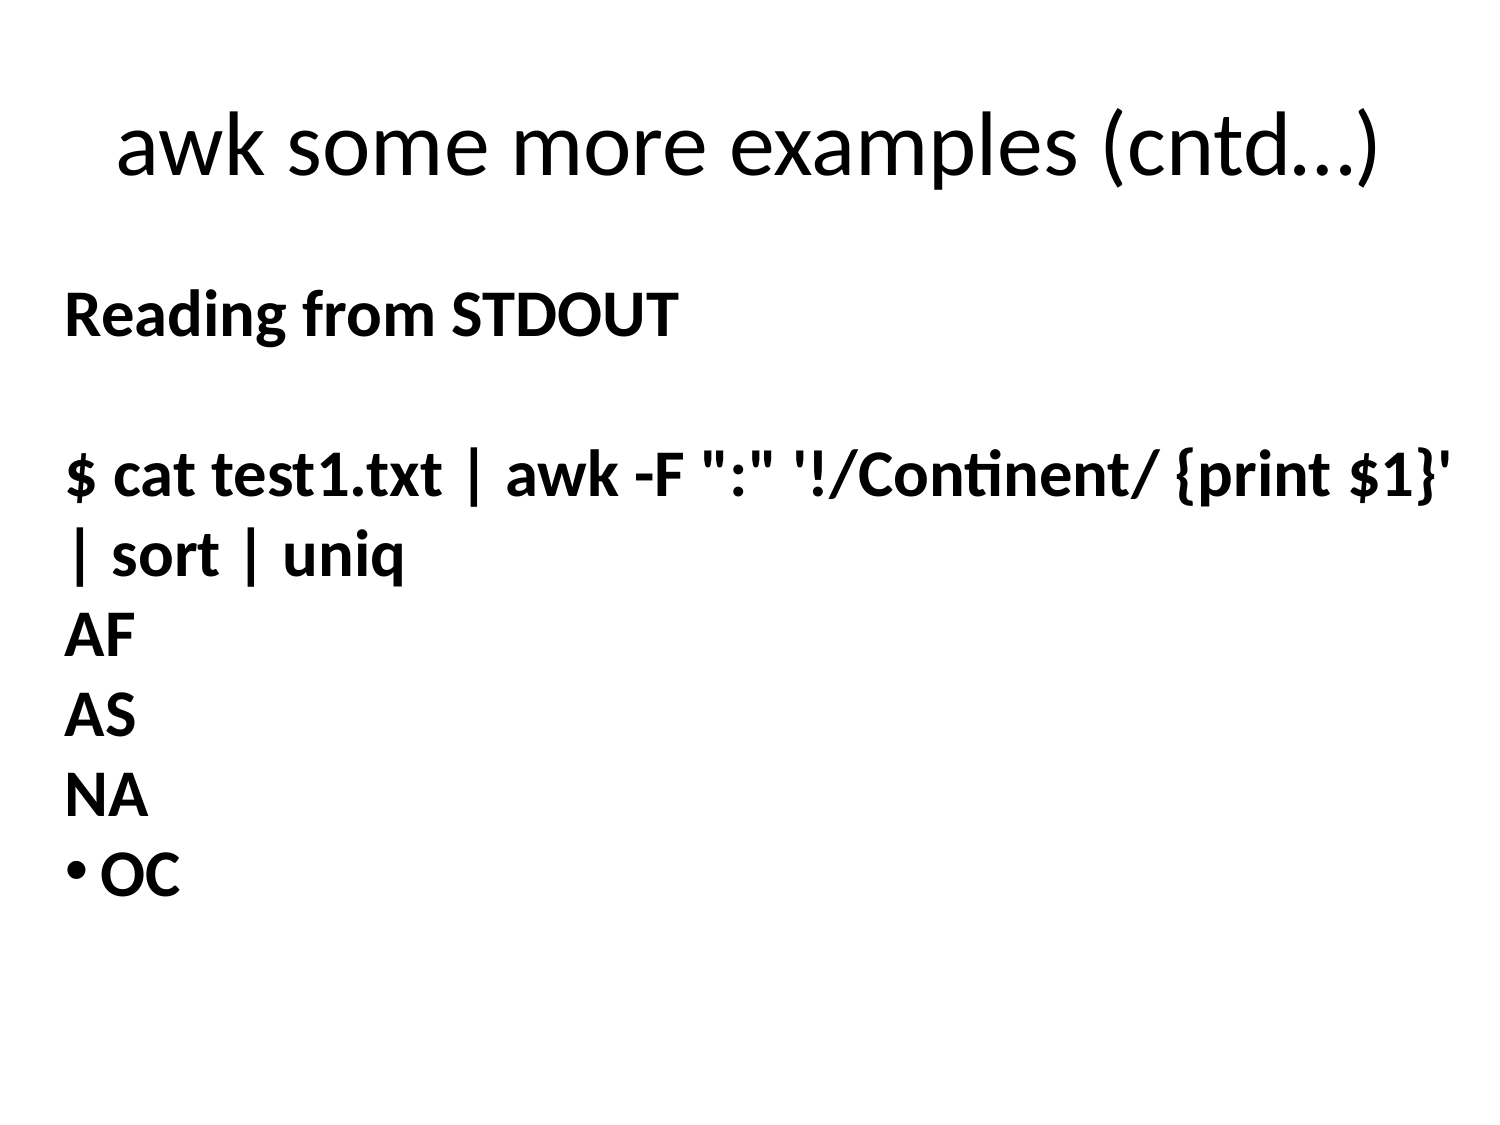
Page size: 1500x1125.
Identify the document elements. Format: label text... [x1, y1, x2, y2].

text_box awk some more examples (cntd…) [75, 45, 1425, 233]
text_box Reading from STDOUT $ cat test1.txt | awk -F ":" '!/Continent/ {print $1}' | sort | uniq AF AS NA OC [50, 262, 1475, 1005]
